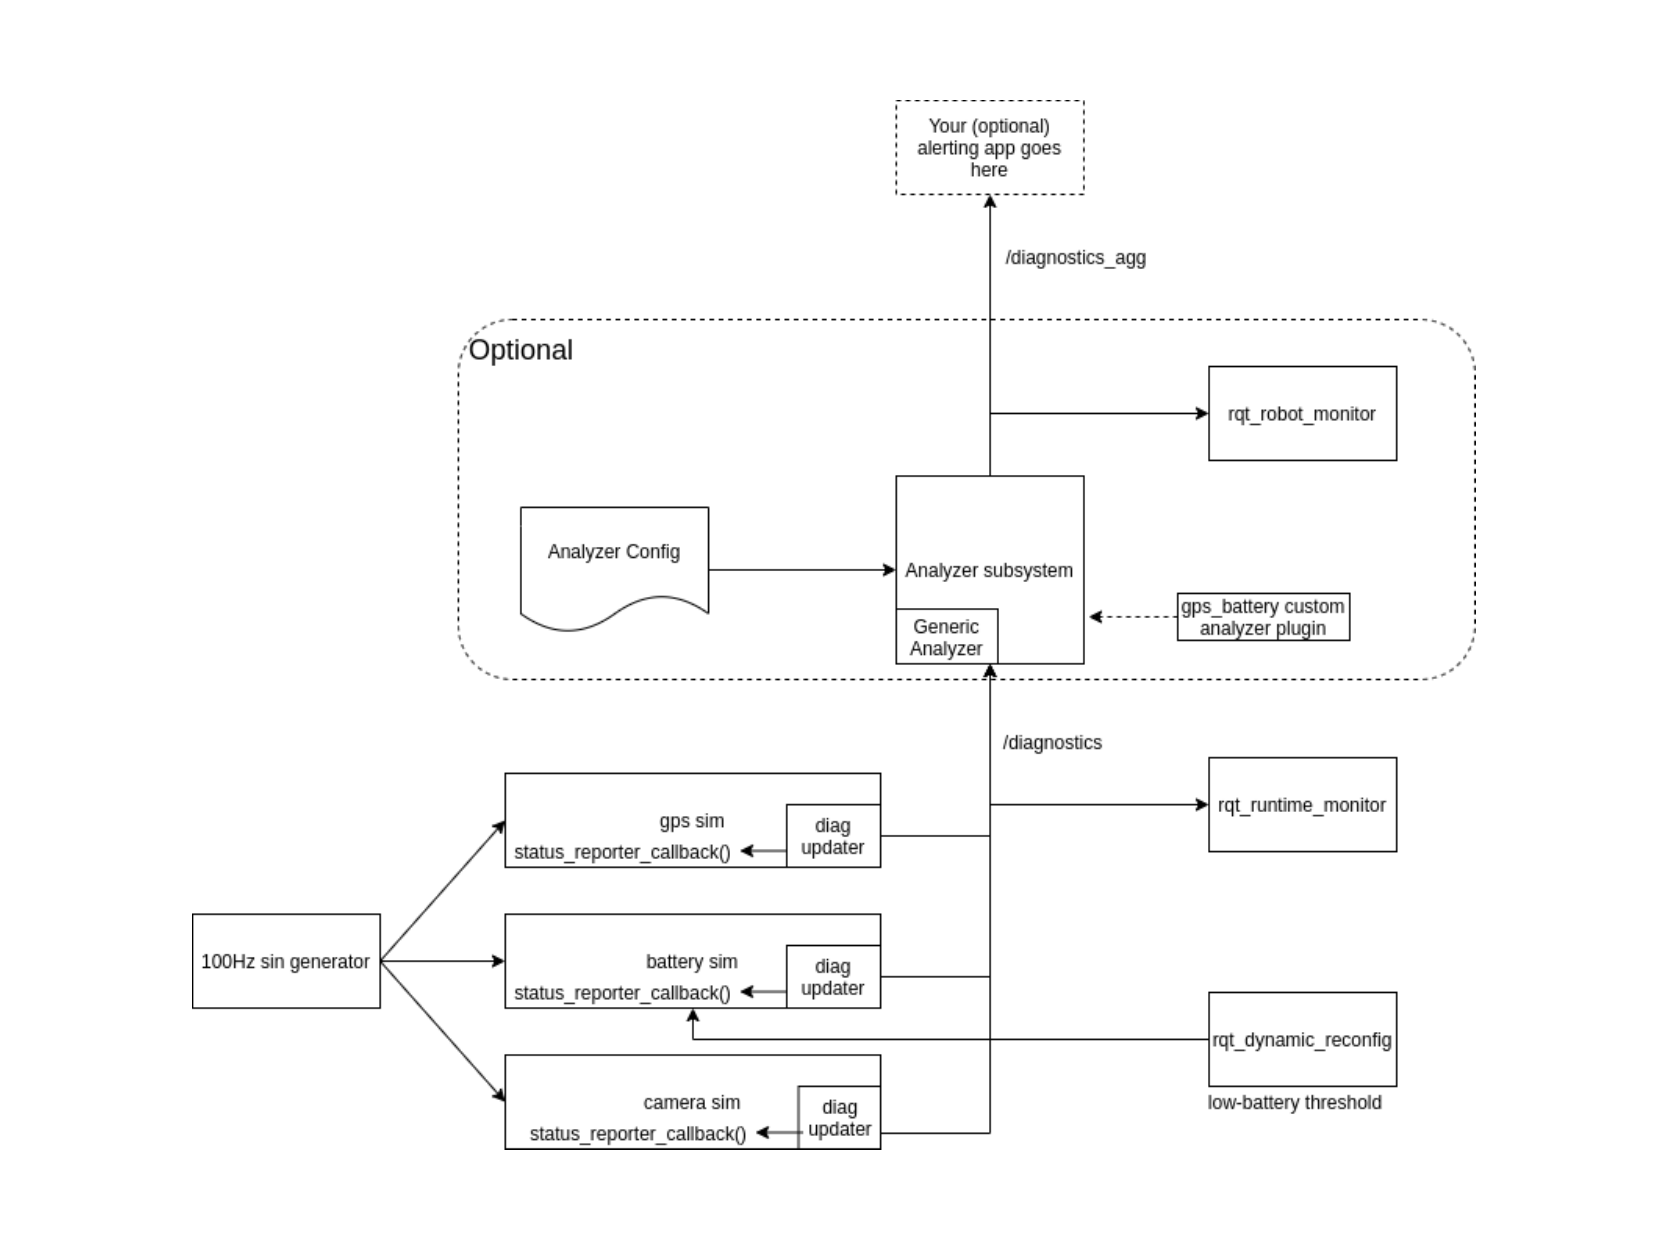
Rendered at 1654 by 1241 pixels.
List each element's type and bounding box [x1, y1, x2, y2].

picture [192, 100, 1476, 1150]
